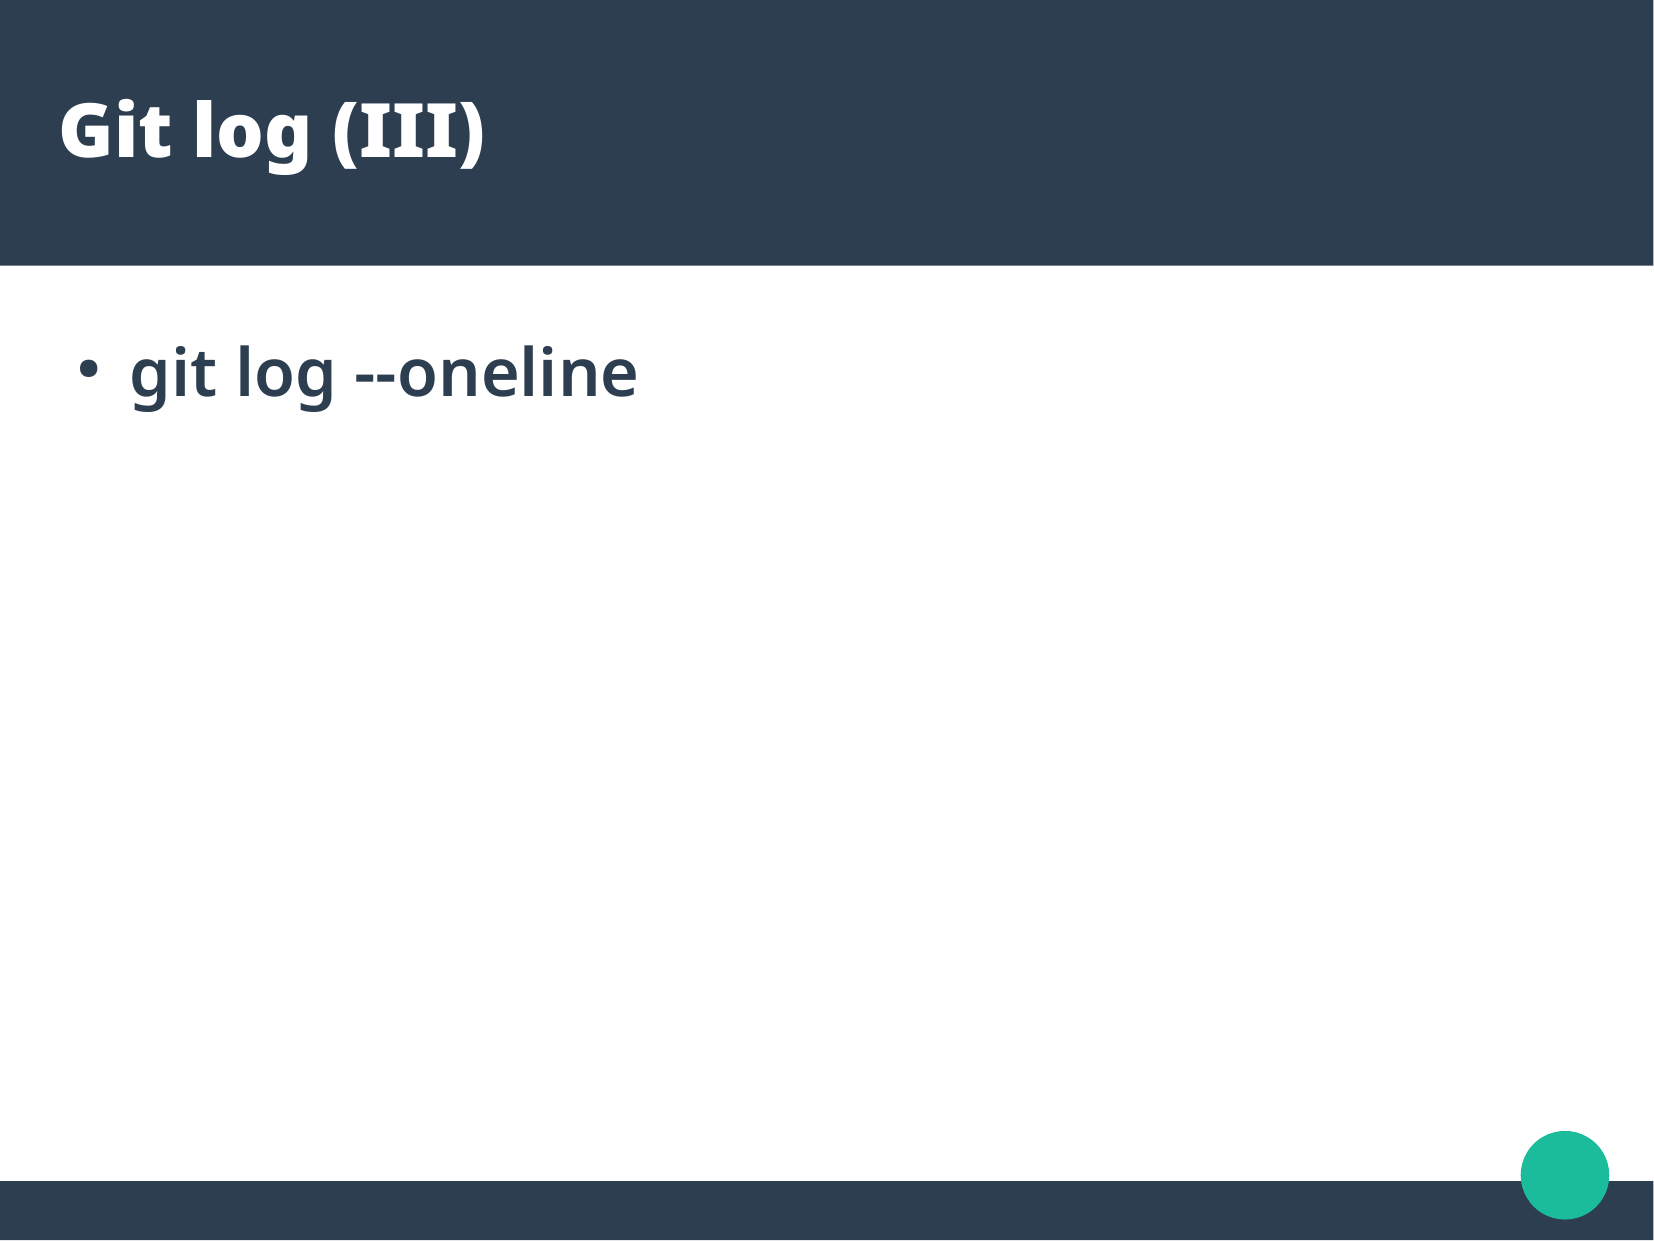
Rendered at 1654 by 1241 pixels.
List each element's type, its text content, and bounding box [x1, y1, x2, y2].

title Git log (III) [59, 49, 1595, 207]
list git log --oneline [59, 324, 1595, 1152]
